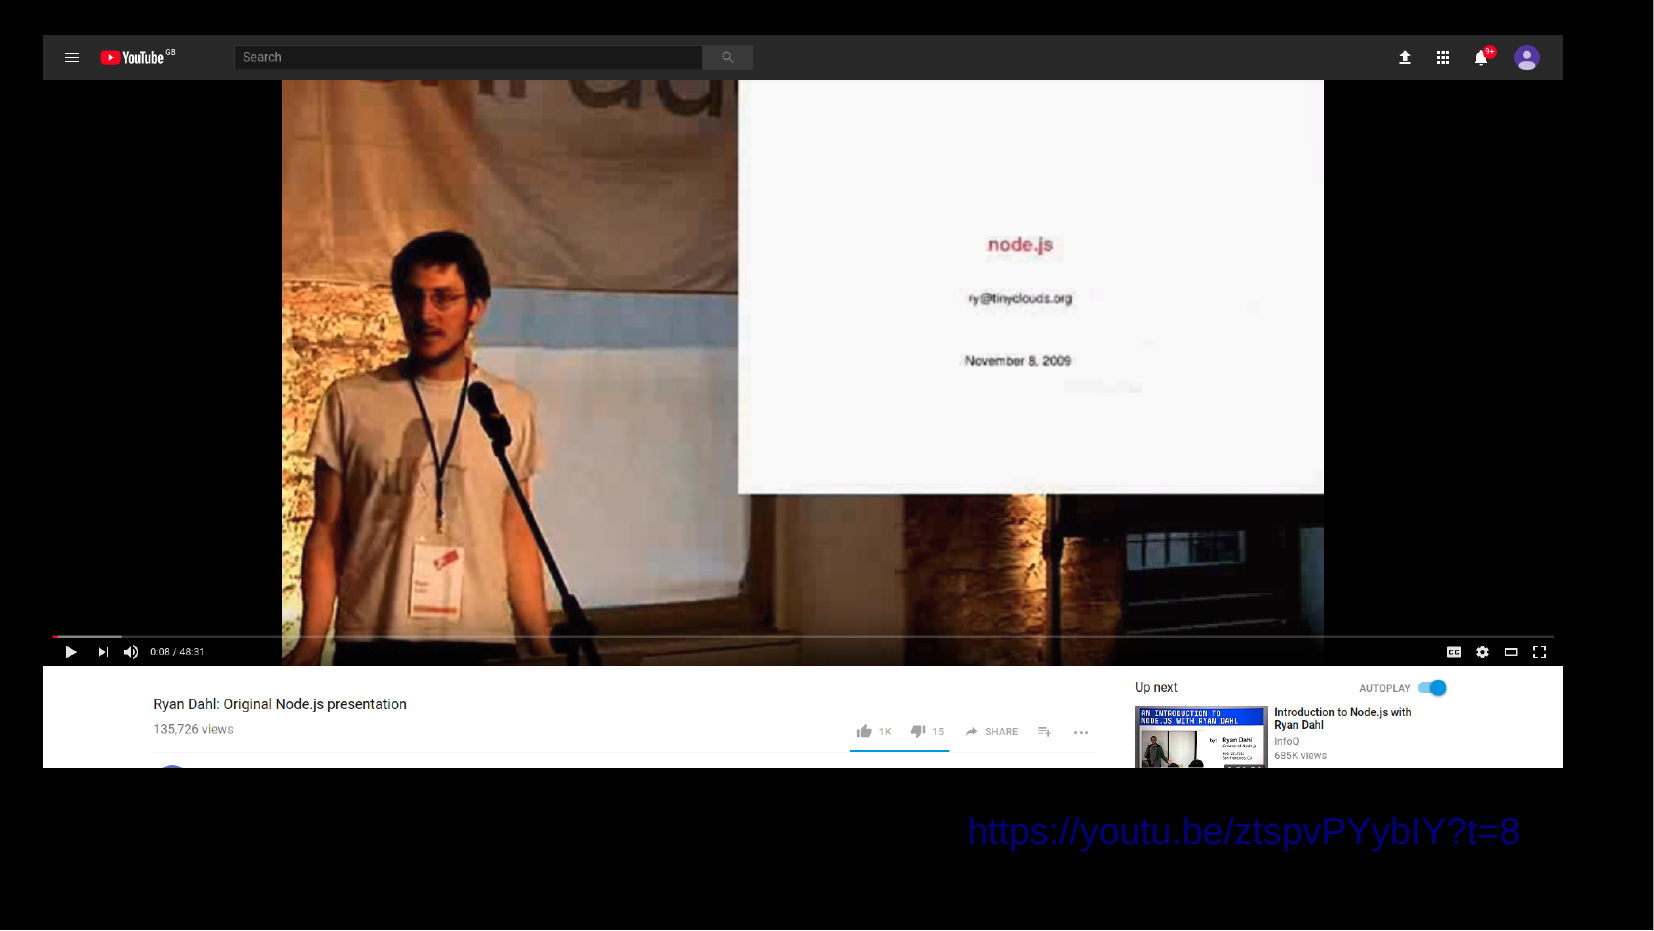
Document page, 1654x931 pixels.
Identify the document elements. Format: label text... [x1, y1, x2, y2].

picture [43, 35, 1563, 768]
text_box https://youtu.be/ztspvPYybIY?t=8 [625, 803, 1536, 860]
